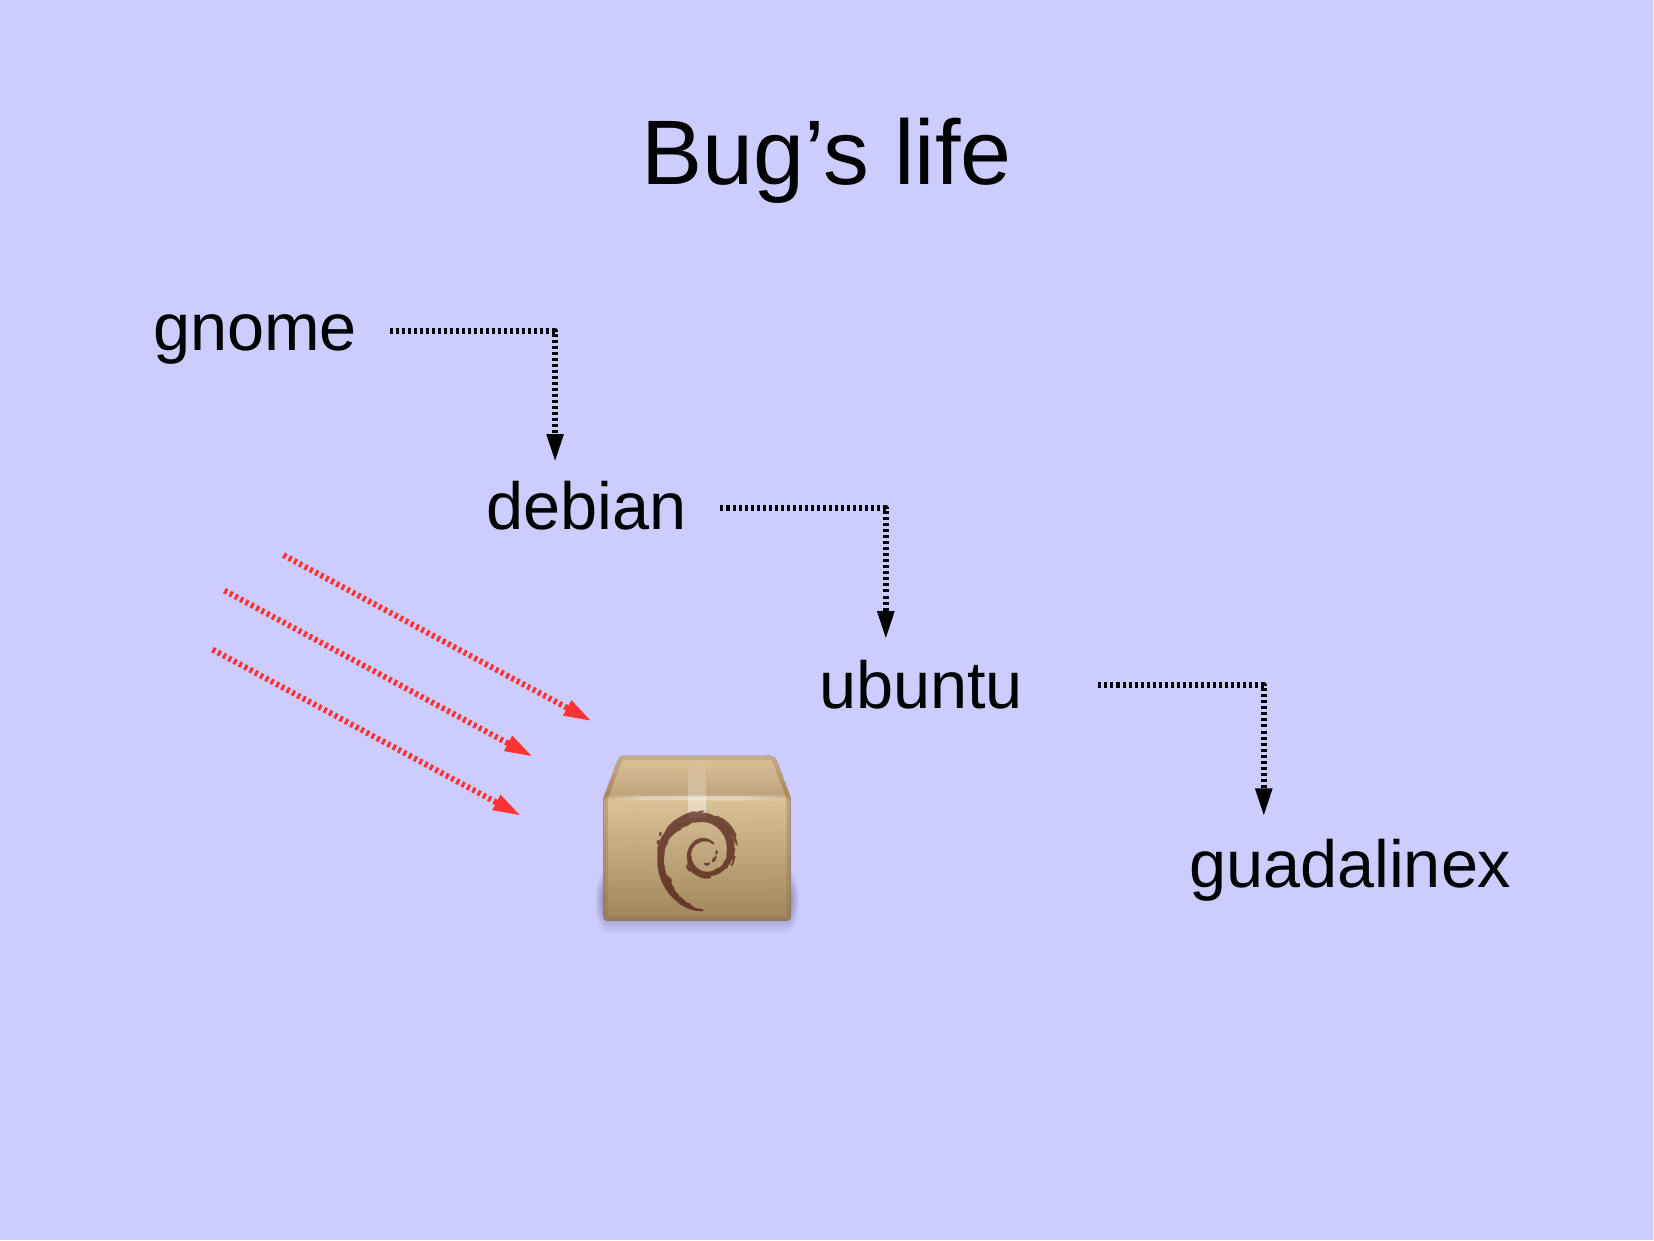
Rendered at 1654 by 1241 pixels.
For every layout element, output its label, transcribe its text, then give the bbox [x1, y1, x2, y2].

picture [590, 720, 804, 934]
list gnome debian ubuntu guadalinex [82, 290, 1571, 1010]
title Bug’s life [82, 49, 1571, 257]
